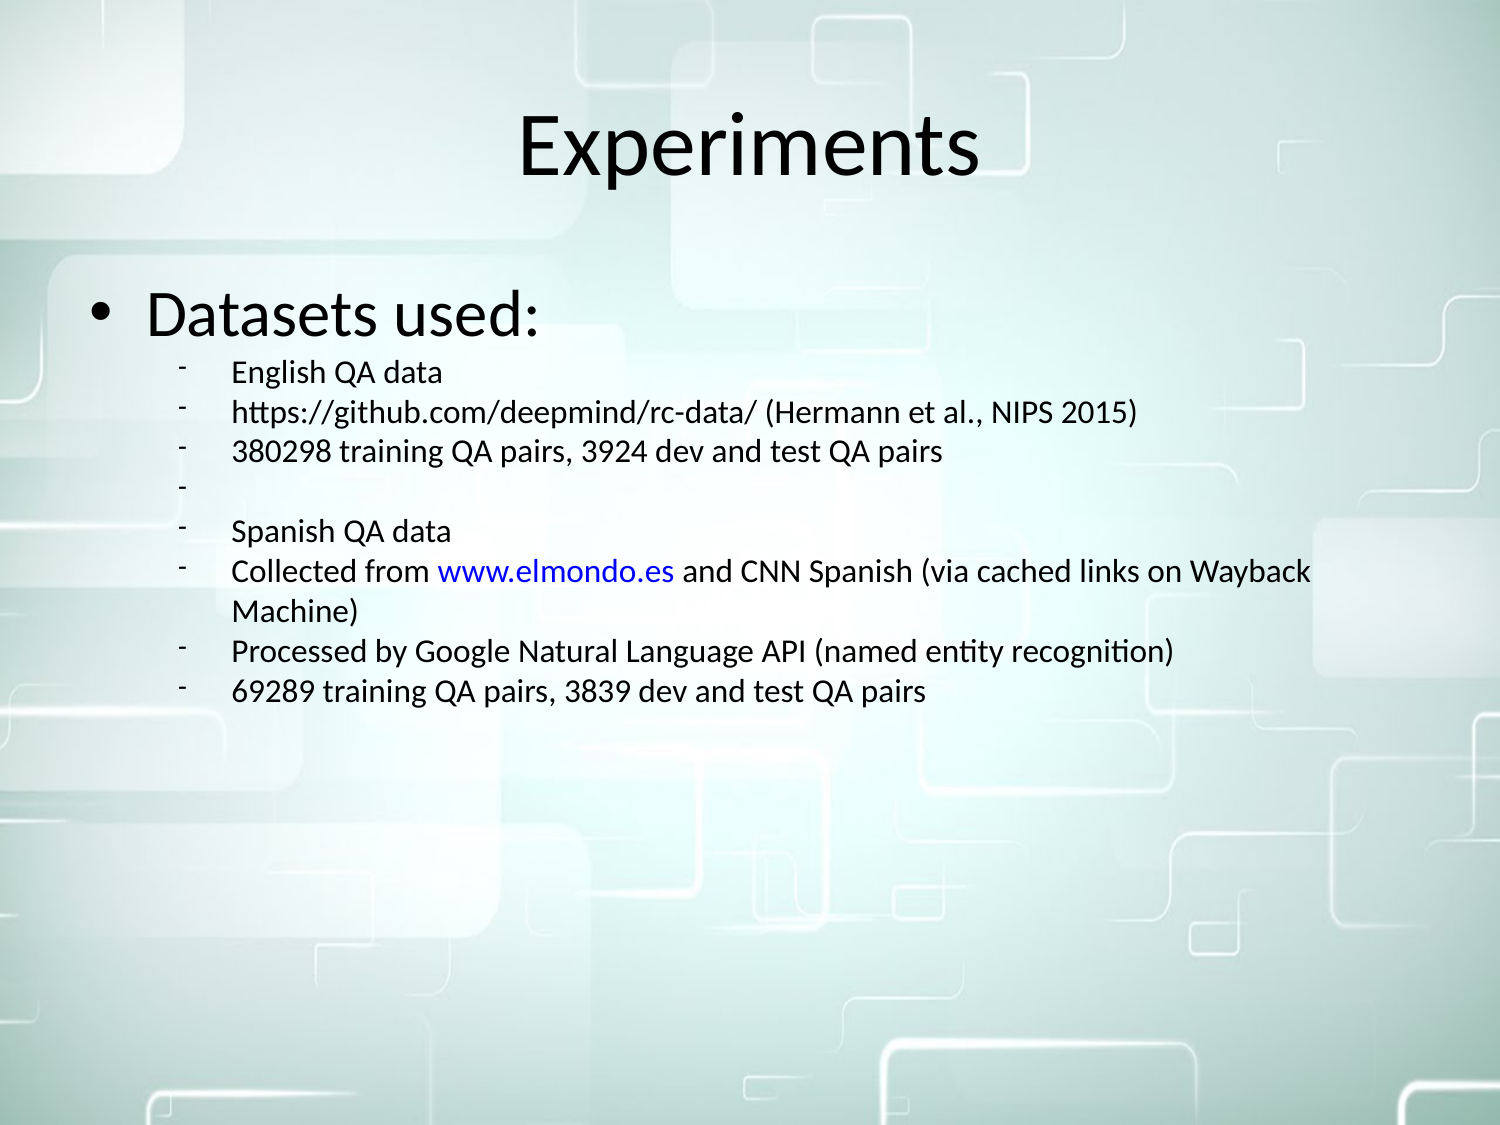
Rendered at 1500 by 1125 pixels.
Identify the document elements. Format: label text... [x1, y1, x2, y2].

picture [0, 0, 1500, 1125]
text_box Experiments [75, 45, 1425, 233]
text_box Datasets used: English QA data https://github.com/deepmind/rc-data/ (Hermann et al., NIPS 2015) 380298 training QA pairs, 3924 dev and test QA pairs Spanish QA data Collected from www.elmondo.es and CNN Spanish (via cached links on Wayback Machine) Processed by Google Natural Language API (named entity recognition) 69289 training QA pairs, 3839 dev and test QA pairs [75, 262, 1425, 1005]
